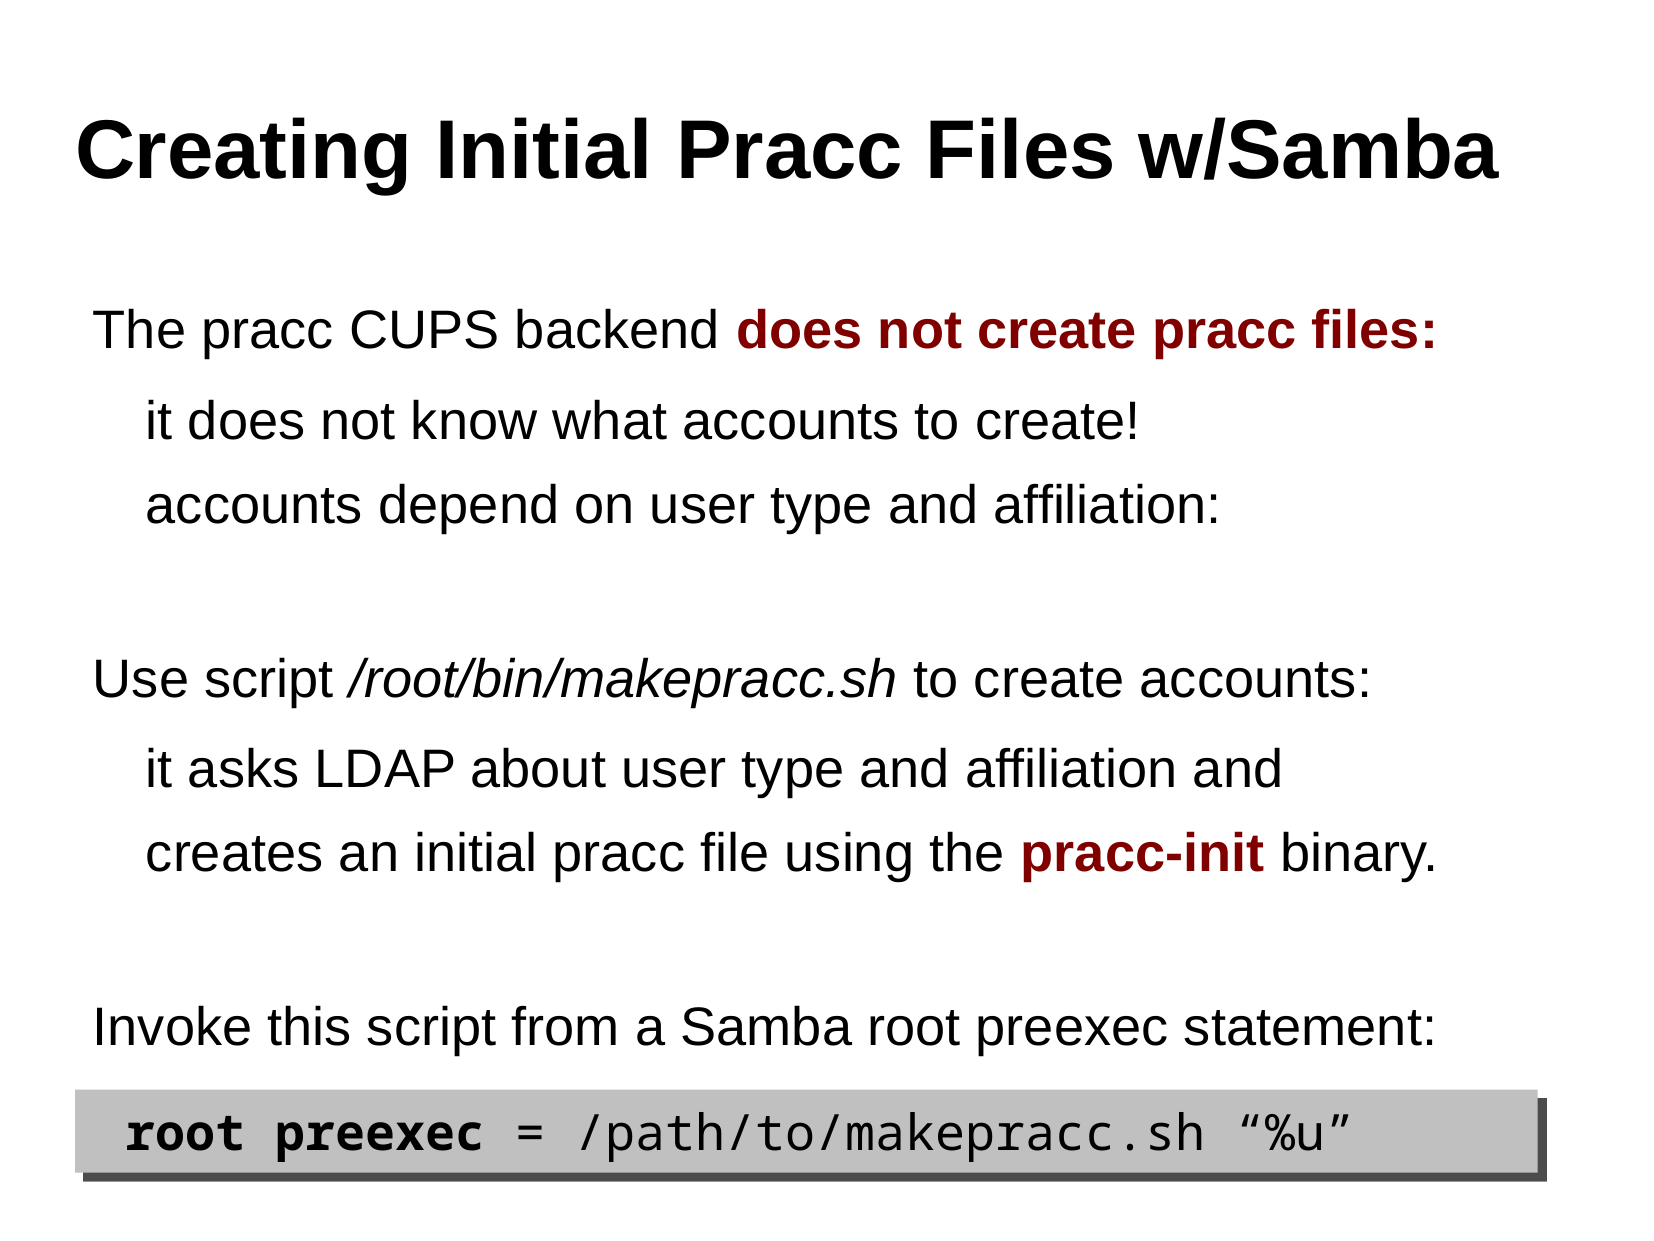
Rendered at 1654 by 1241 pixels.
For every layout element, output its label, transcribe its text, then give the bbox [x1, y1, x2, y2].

title Creating Initial Pracc Files w/Samba [75, 37, 1576, 263]
list The pracc CUPS backend does not create pracc files: it does not know what accounts to create! accounts depend on user type and affiliation: Use script /root/bin/makepracc.sh to create accounts: it asks LDAP about user type and affiliation and creates an initial pracc file using the pracc-init binary. Invoke this script from a Samba root preexec statement: [75, 300, 1576, 1058]
text_box root preexec = /path/to/makepracc.sh “%u” [75, 1089, 1538, 1164]
